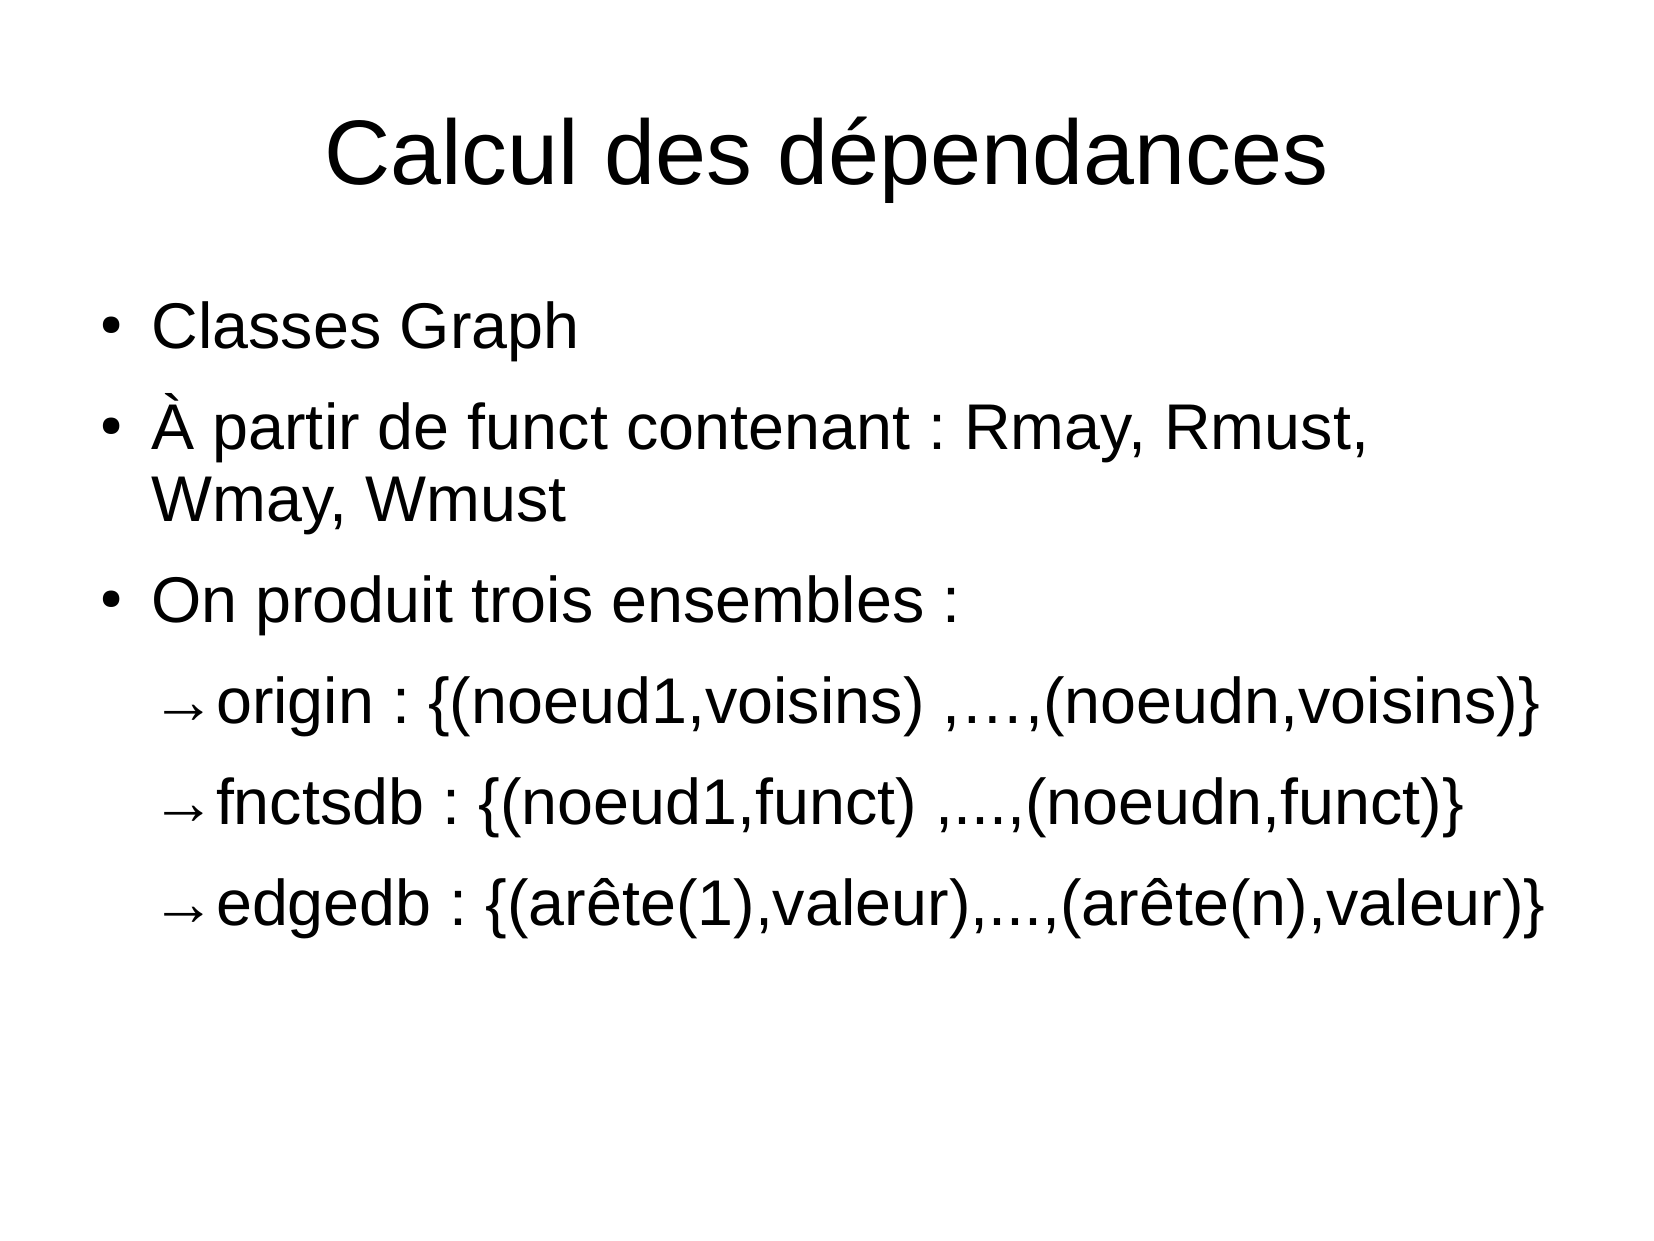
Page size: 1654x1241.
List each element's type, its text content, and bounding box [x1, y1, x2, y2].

title Calcul des dépendances [82, 49, 1571, 257]
list Classes Graph À partir de funct contenant : Rmay, Rmust, Wmay, Wmust On produit trois ensembles : →origin : {(noeud1,voisins) ,…,(noeudn,voisins)} →fnctsdb : {(noeud1,funct) ,...,(noeudn,funct)} →edgedb : {(arête(1),valeur),...,(arête(n),valeur)} [82, 290, 1571, 1010]
